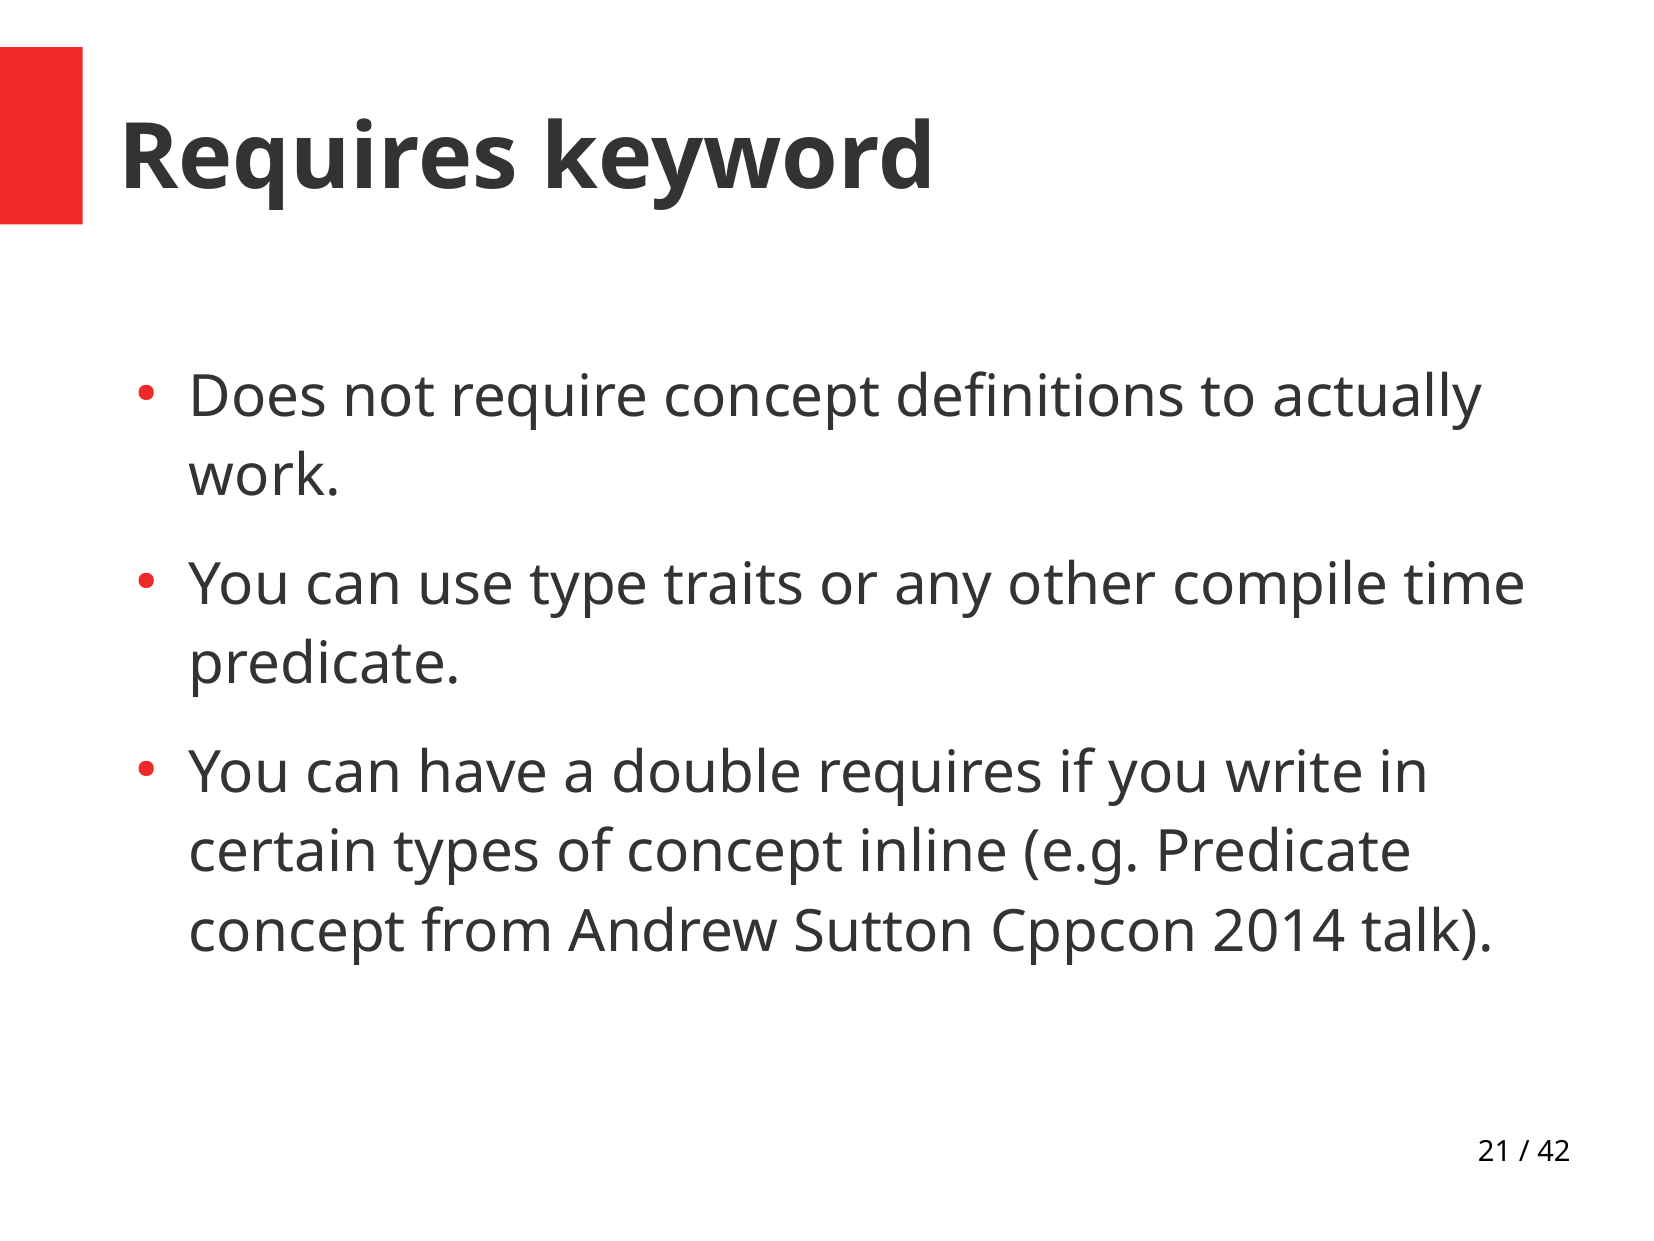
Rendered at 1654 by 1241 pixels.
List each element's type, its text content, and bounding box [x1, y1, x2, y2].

list Does not require concept definitions to actually work. You can use type traits or any other compile time predicate. You can have a double requires if you write in certain types of concept inline (e.g. Predicate concept from Andrew Sutton Cppcon 2014 talk). [118, 354, 1536, 1074]
title Requires keyword [118, 49, 1571, 257]
